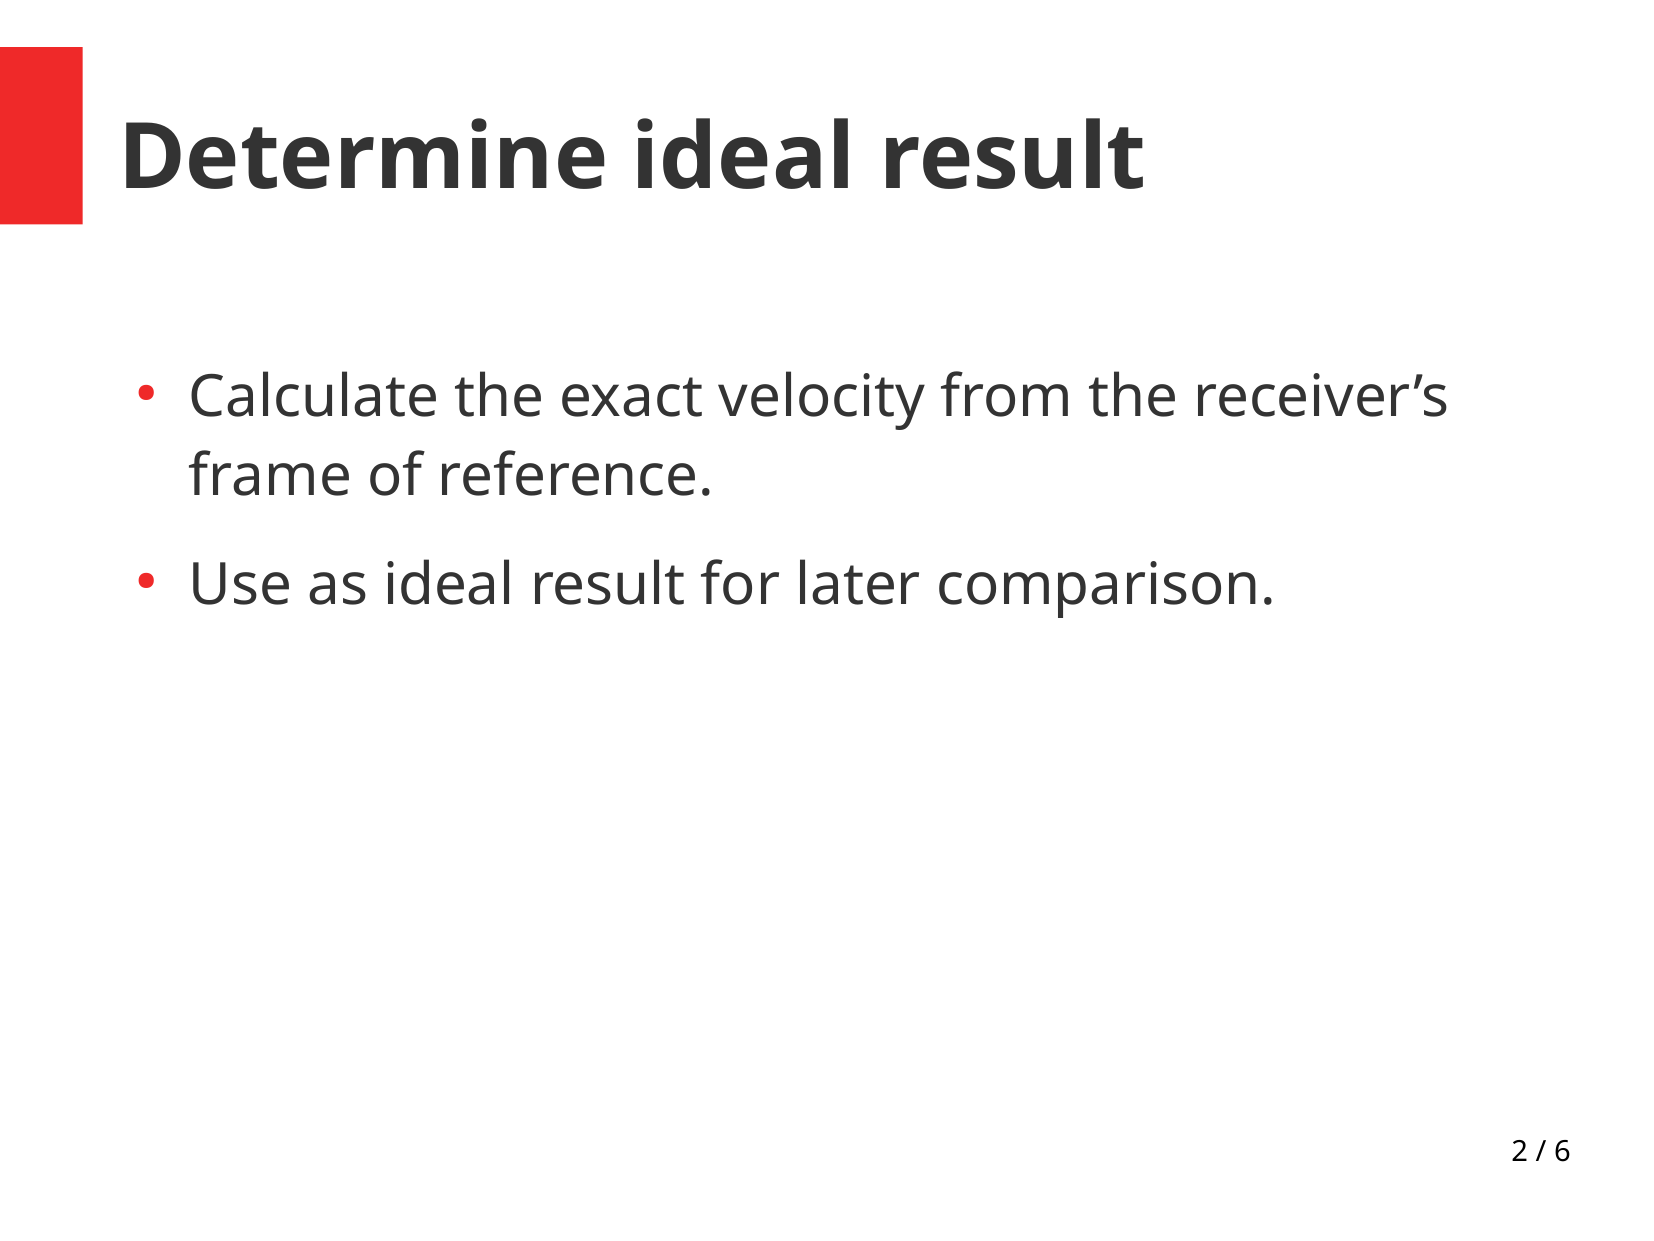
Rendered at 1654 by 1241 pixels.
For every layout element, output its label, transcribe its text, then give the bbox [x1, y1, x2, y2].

list Calculate the exact velocity from the receiver’s frame of reference. Use as ideal result for later comparison. [118, 354, 1536, 1074]
title Determine ideal result [118, 49, 1571, 257]
